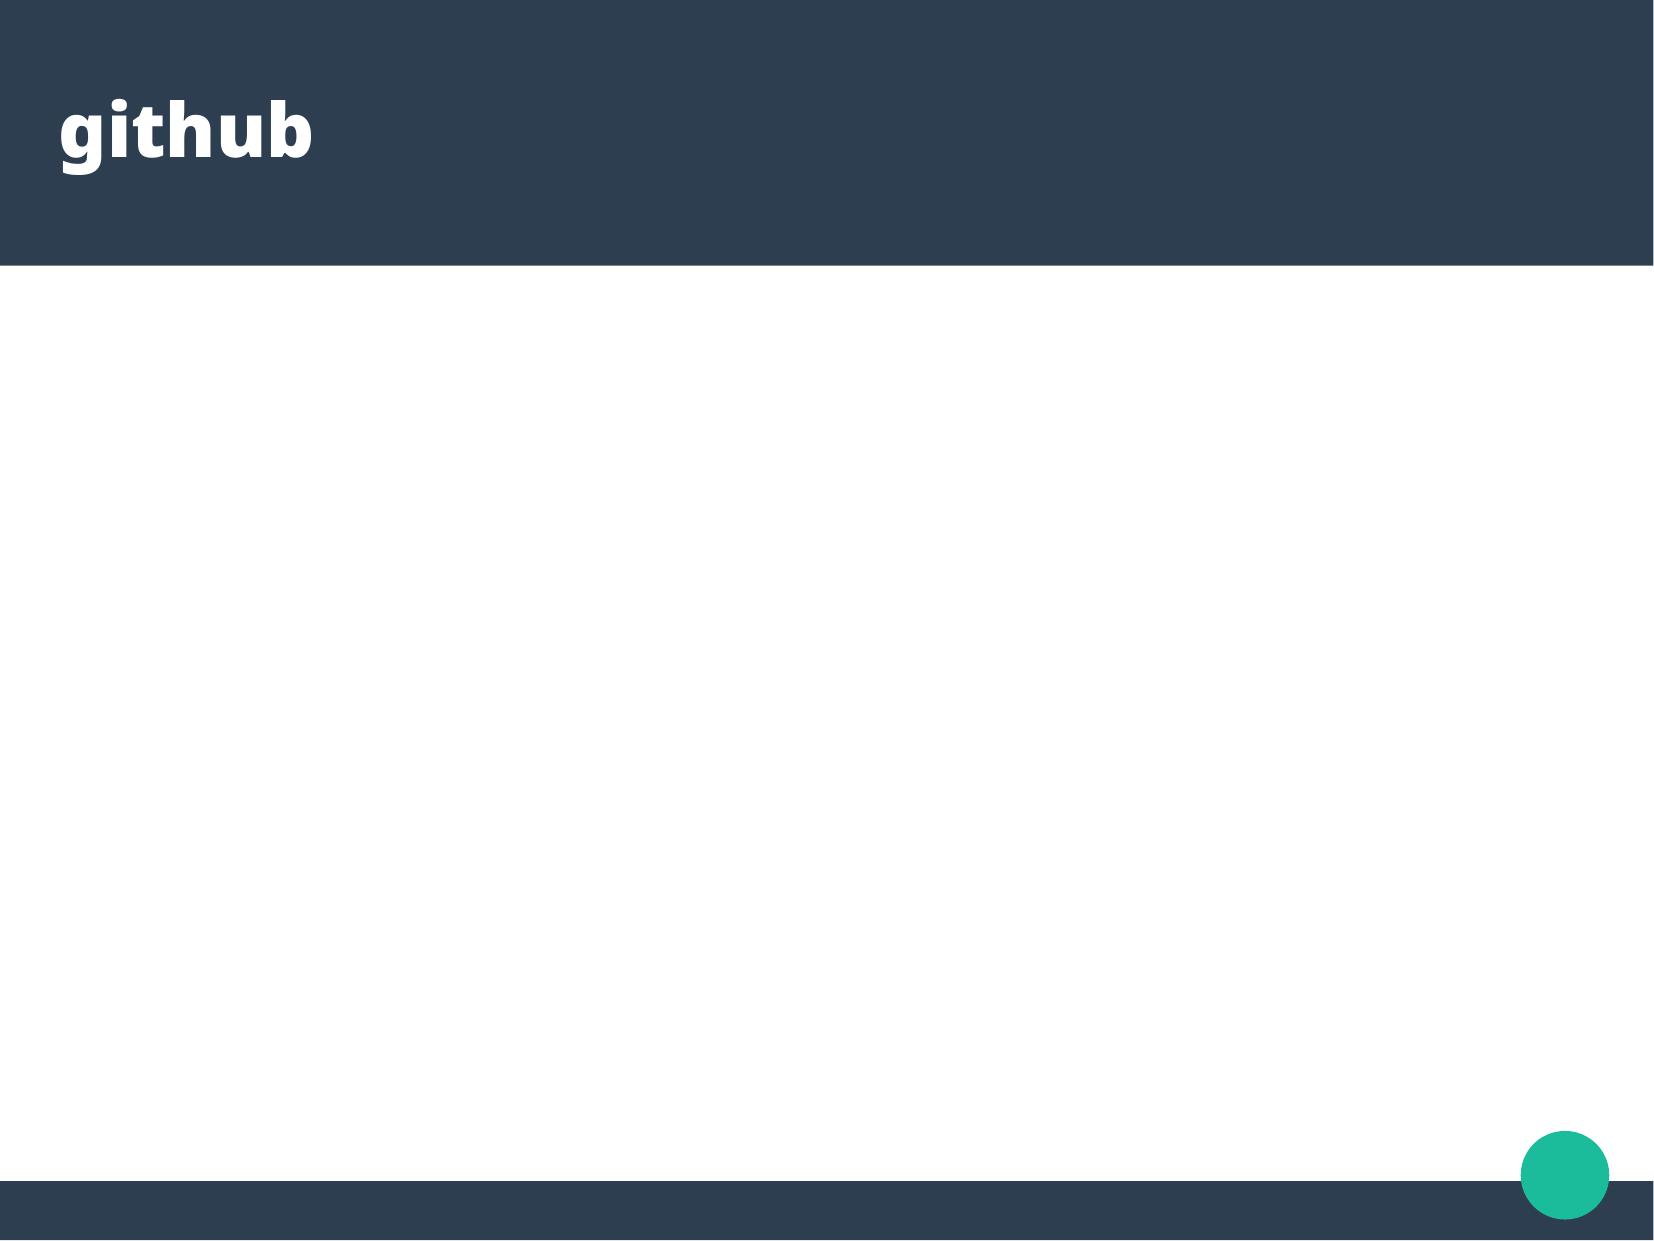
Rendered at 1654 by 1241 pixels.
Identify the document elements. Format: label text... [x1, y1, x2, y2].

title github [59, 49, 1595, 207]
